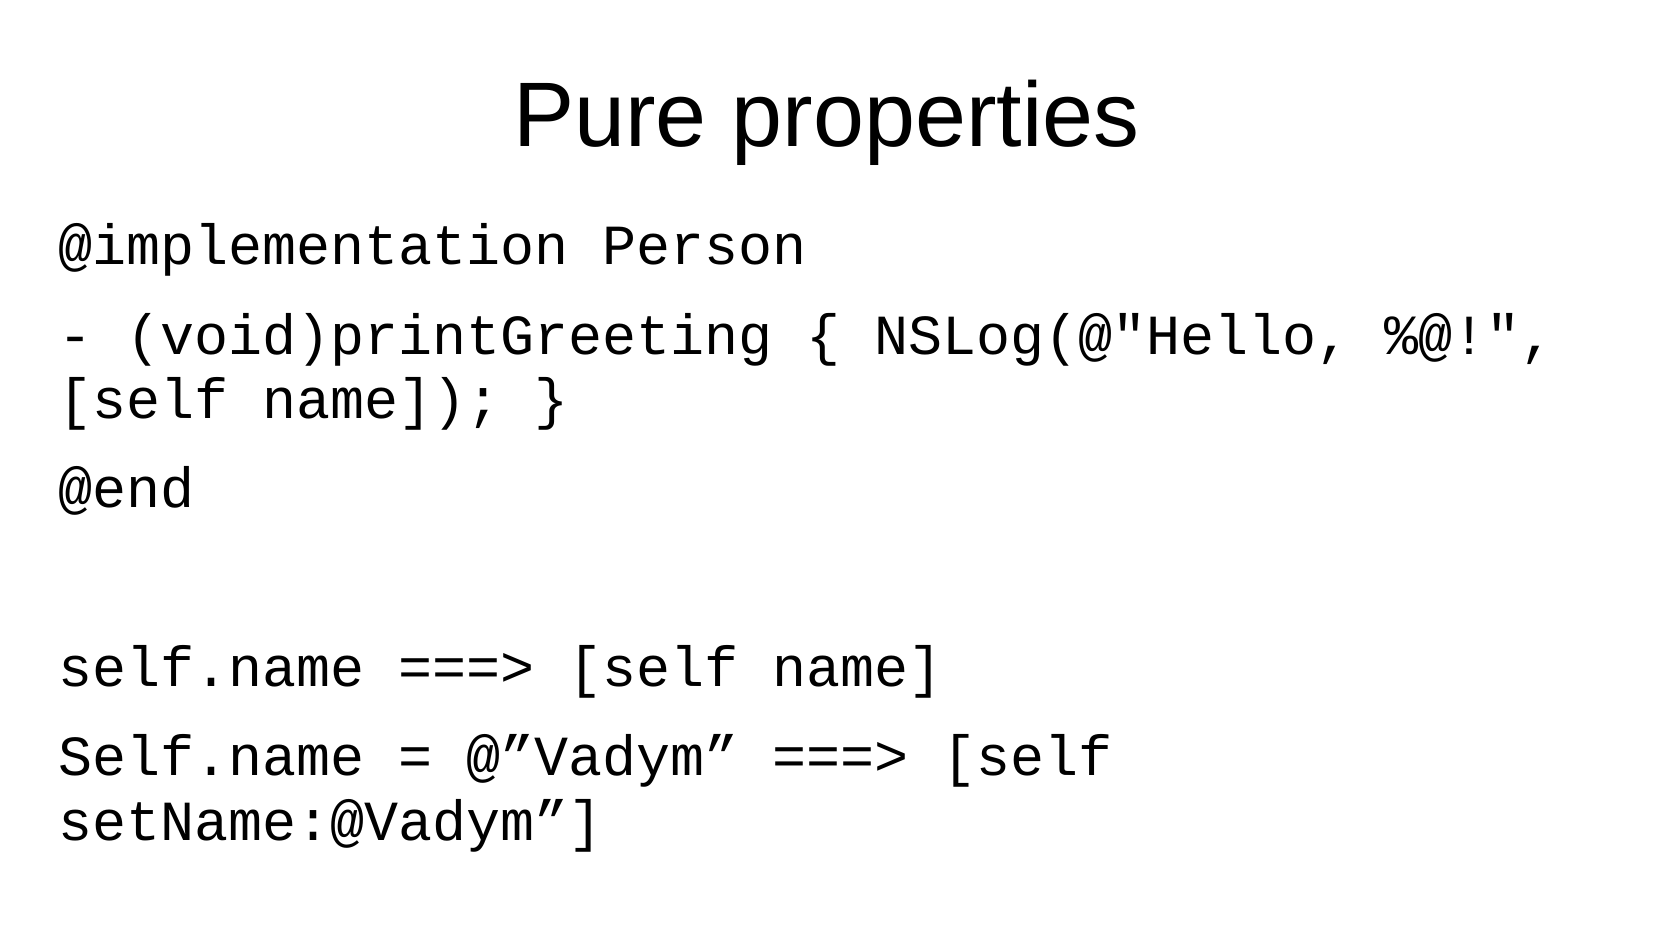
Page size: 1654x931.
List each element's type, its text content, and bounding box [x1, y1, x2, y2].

list @implementation Person - (void)printGreeting { NSLog(@"Hello, %@!", [self name]); } @end self.name ===> [self name] Self.name = @”Vadym” ===> [self setName:@Vadym”] [59, 217, 1607, 863]
title Pure properties [82, 37, 1571, 193]
